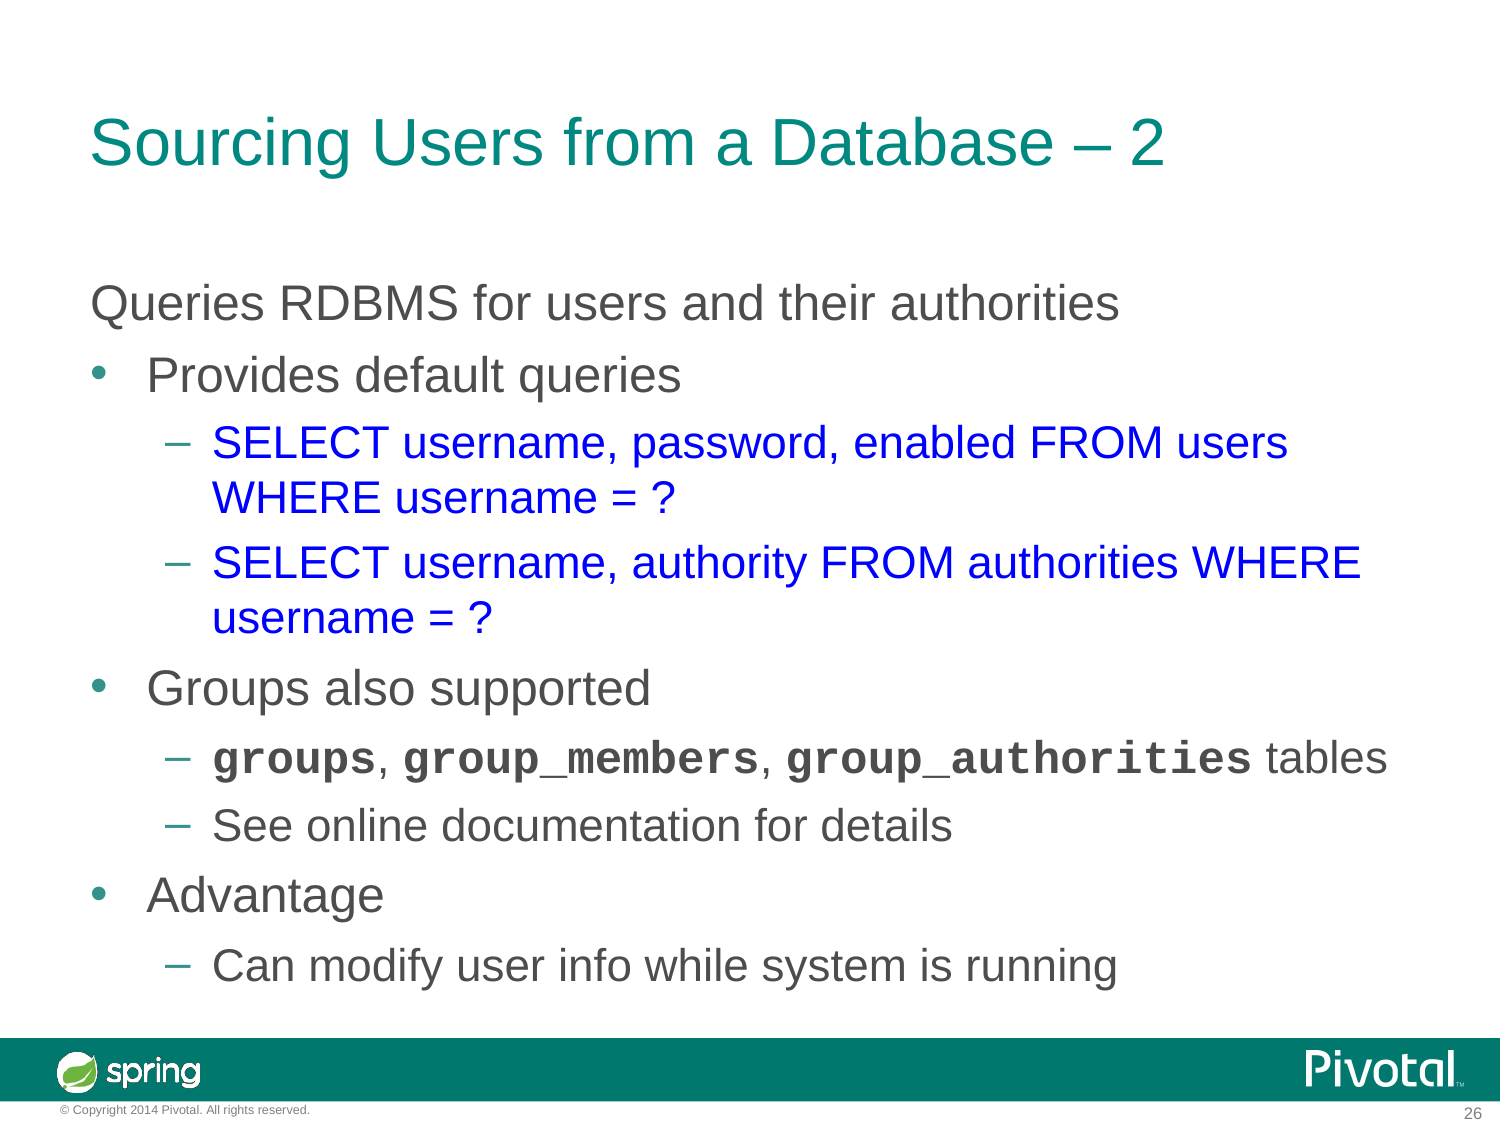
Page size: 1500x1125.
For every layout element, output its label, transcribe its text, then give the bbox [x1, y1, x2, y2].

list Queries RDBMS for users and their authorities Provides default queries SELECT username, password, enabled FROM users WHERE username = ? SELECT username, authority FROM authorities WHERE username = ? Groups also supported groups, group_members, group_authorities tables See online documentation for details Advantage Can modify user info while system is running [75, 262, 1426, 998]
picture [1306, 1050, 1464, 1087]
picture [32, 1041, 210, 1103]
title Sourcing Users from a Database – 2 [75, 45, 1426, 233]
